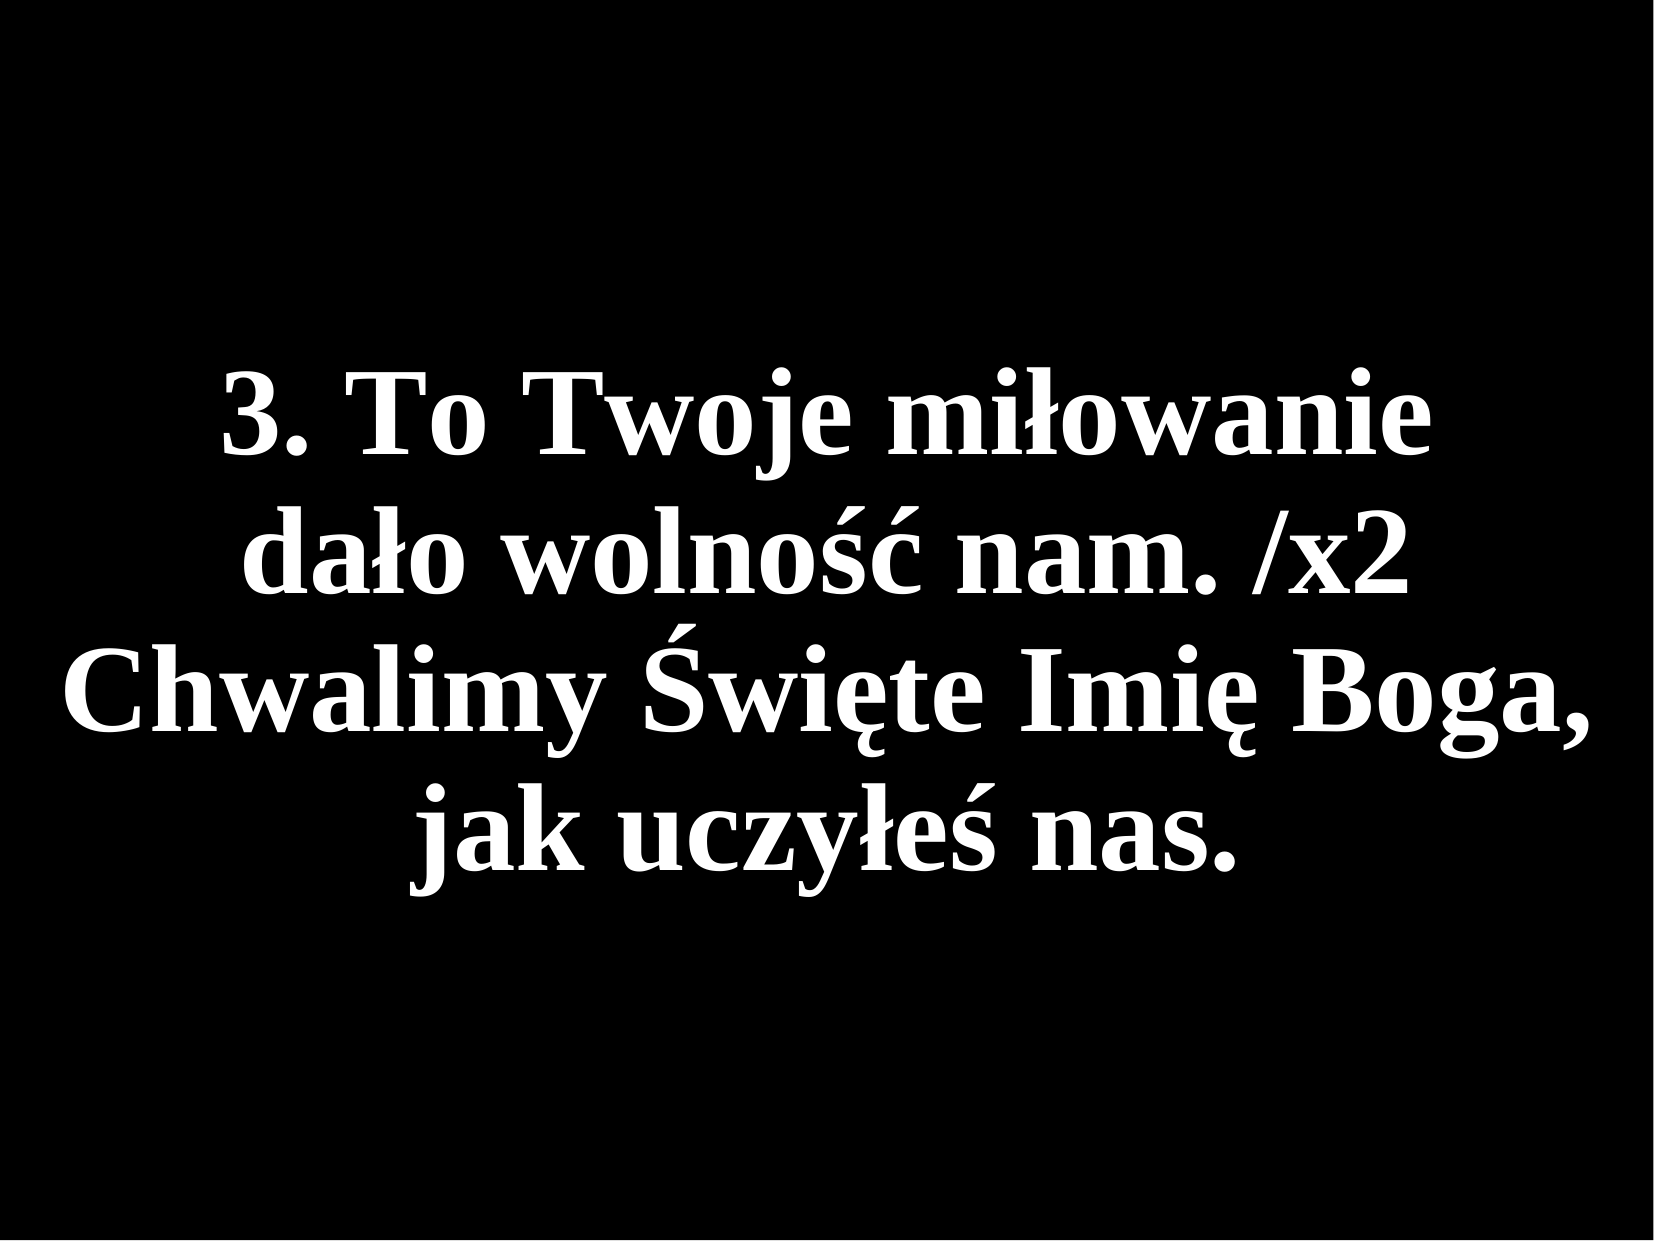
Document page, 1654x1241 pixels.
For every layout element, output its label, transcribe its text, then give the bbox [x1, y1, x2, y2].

title 3. To Twoje miłowanie dało wolność nam. /x2 Chwalimy Święte Imię Boga, jak uczyłeś nas. [0, 0, 1654, 1241]
